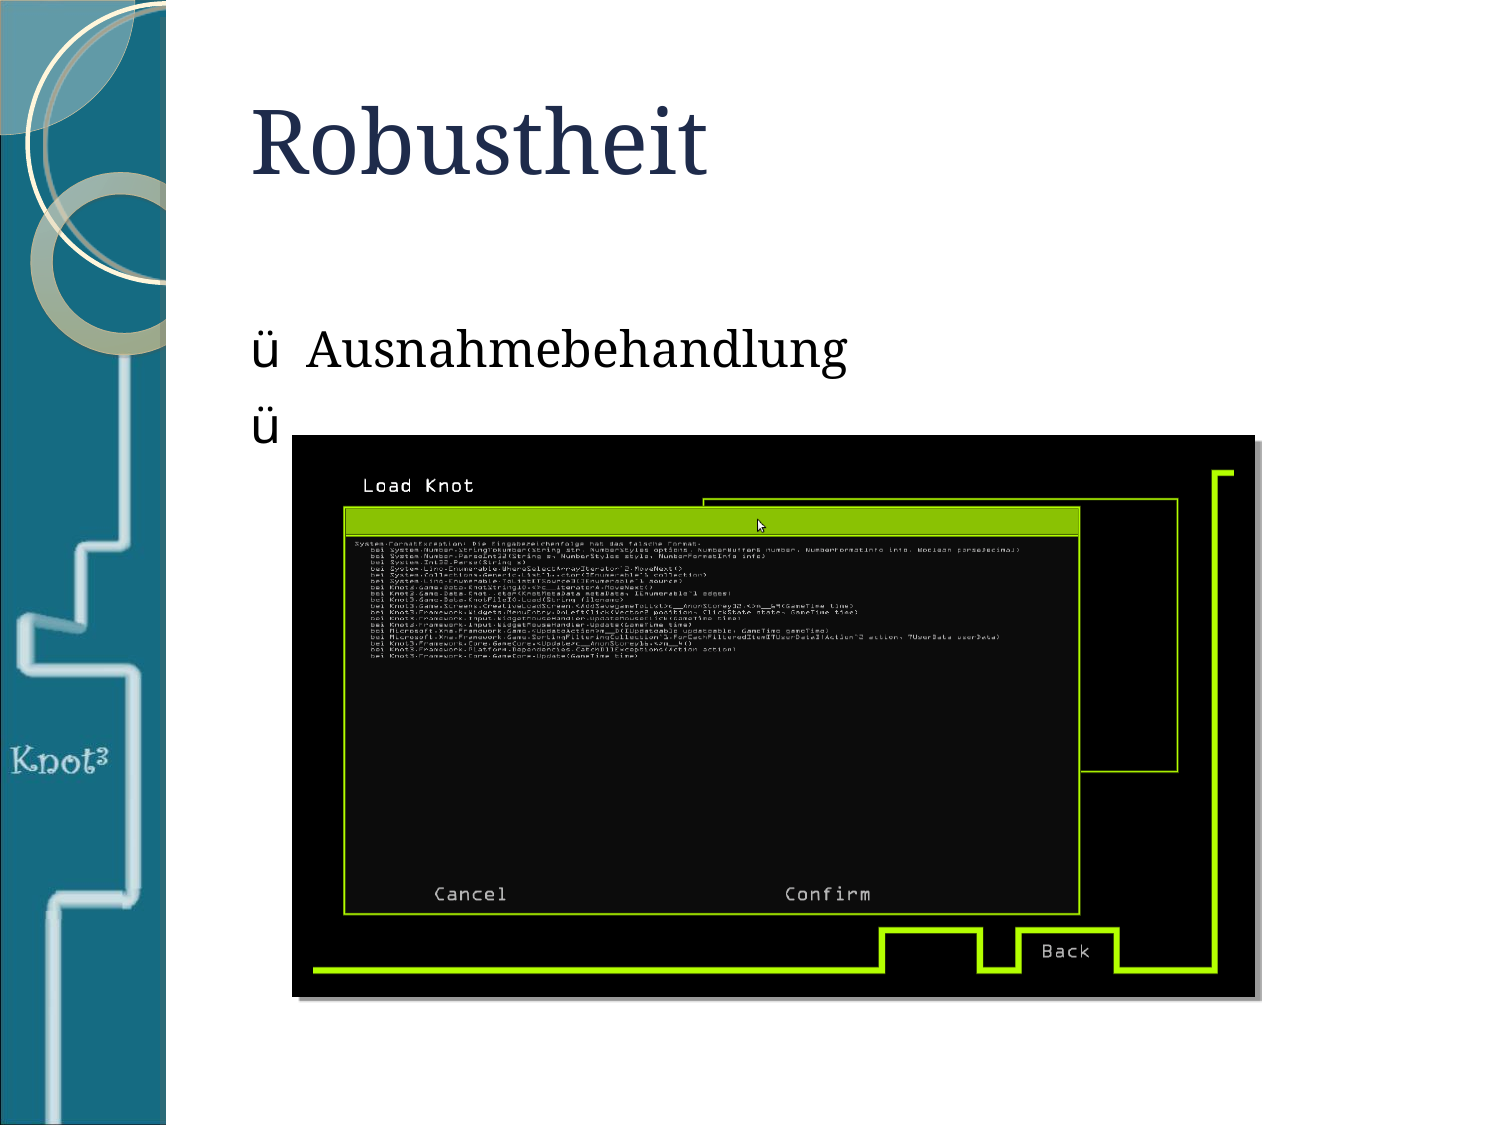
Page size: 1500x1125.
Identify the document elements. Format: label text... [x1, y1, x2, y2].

list Ausnahmebehandlung [235, 237, 1466, 906]
picture [312, 455, 1235, 977]
title Robustheit [235, 23, 1466, 237]
